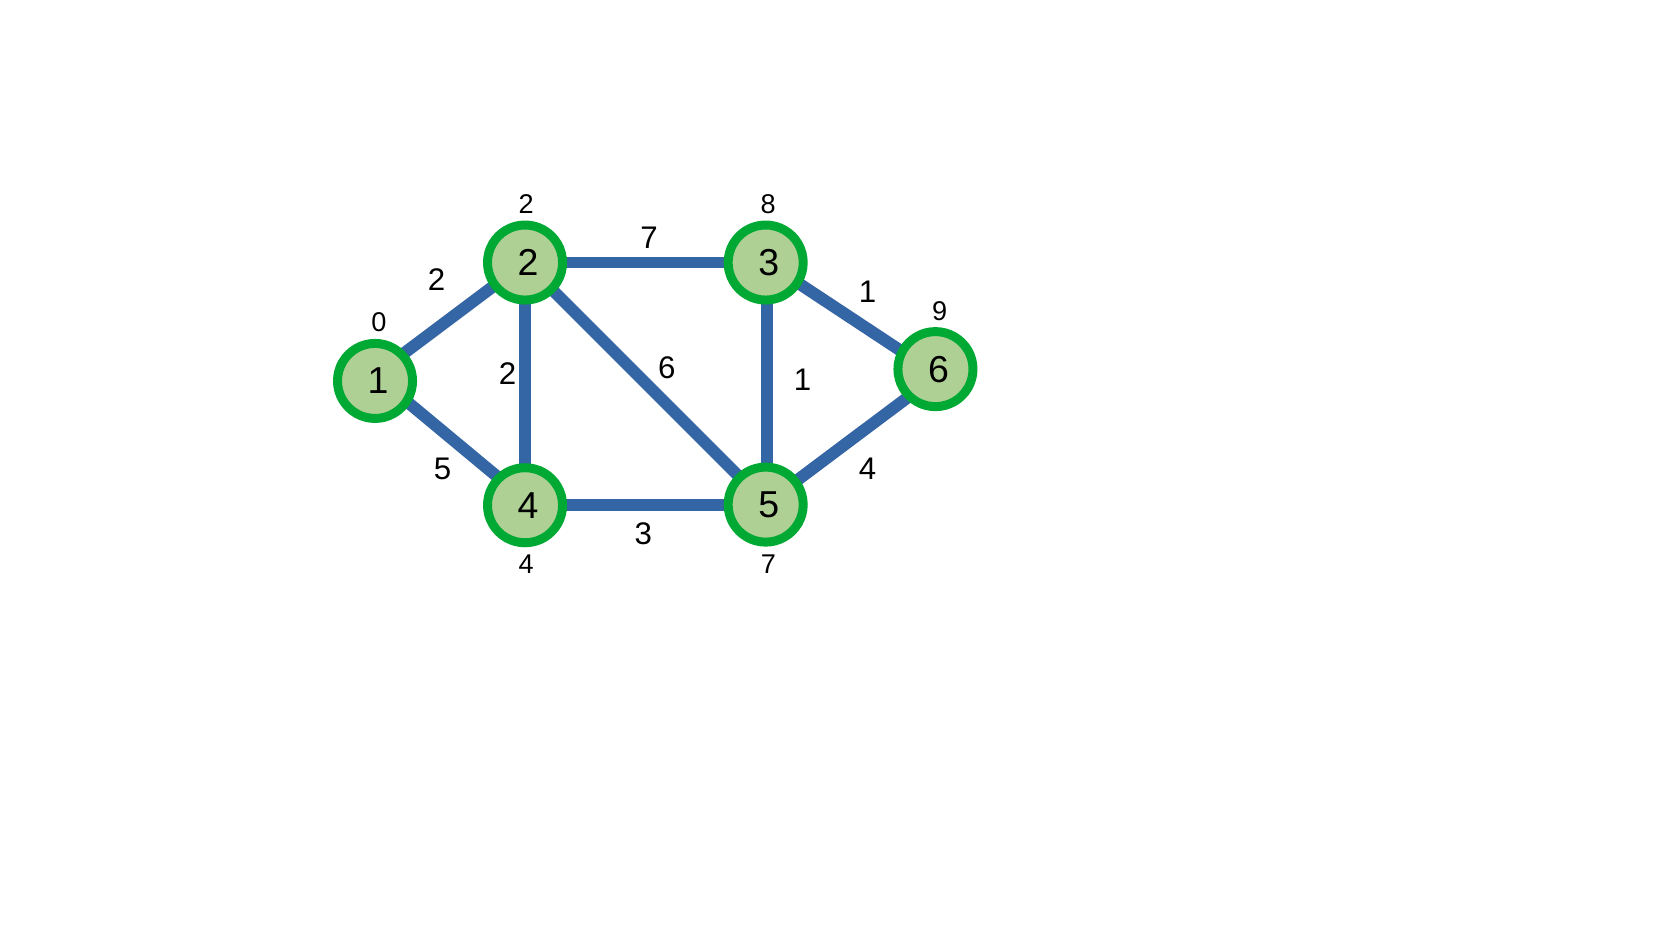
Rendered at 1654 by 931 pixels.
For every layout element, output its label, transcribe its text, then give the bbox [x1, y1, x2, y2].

text_box 5 [418, 443, 467, 494]
text_box 2 [413, 254, 461, 305]
text_box 7 [745, 536, 803, 594]
text_box 5 [728, 467, 804, 536]
text_box 7 [625, 213, 673, 263]
text_box 6 [897, 336, 973, 407]
text_box 3 [619, 508, 667, 559]
text_box 0 [356, 294, 413, 351]
text_box 2 [487, 225, 563, 301]
text_box 2 [483, 349, 531, 399]
text_box 3 [728, 231, 804, 301]
text_box 8 [745, 175, 803, 233]
text_box 1 [779, 355, 827, 405]
text_box 6 [643, 343, 691, 393]
text_box 2 [503, 175, 561, 233]
text_box 9 [917, 282, 974, 340]
text_box 4 [487, 467, 563, 536]
text_box 1 [844, 266, 892, 317]
text_box 4 [503, 536, 561, 594]
text_box 1 [337, 348, 413, 419]
text_box 4 [844, 443, 892, 494]
